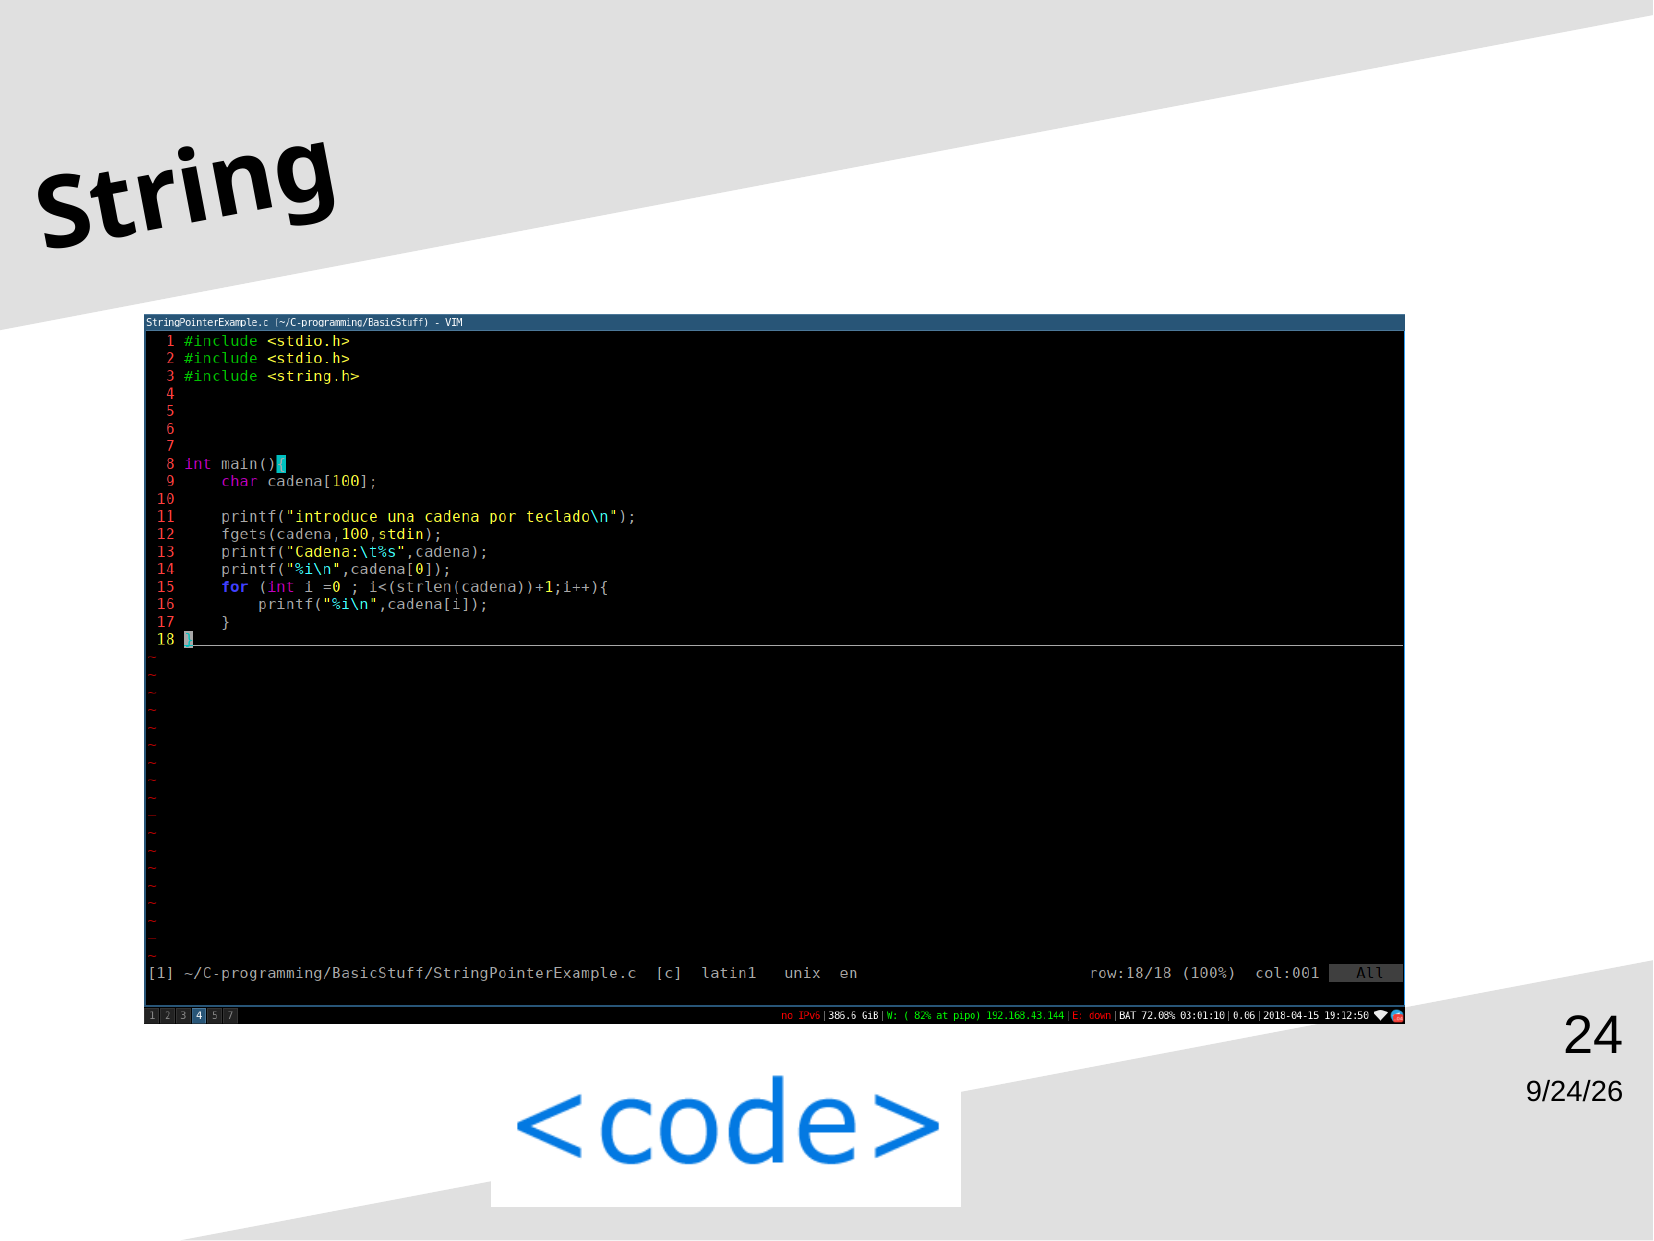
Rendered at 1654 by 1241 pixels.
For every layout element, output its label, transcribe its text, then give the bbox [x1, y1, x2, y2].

title String [16, 0, 1518, 315]
picture [144, 314, 1405, 1024]
picture [491, 1049, 961, 1207]
